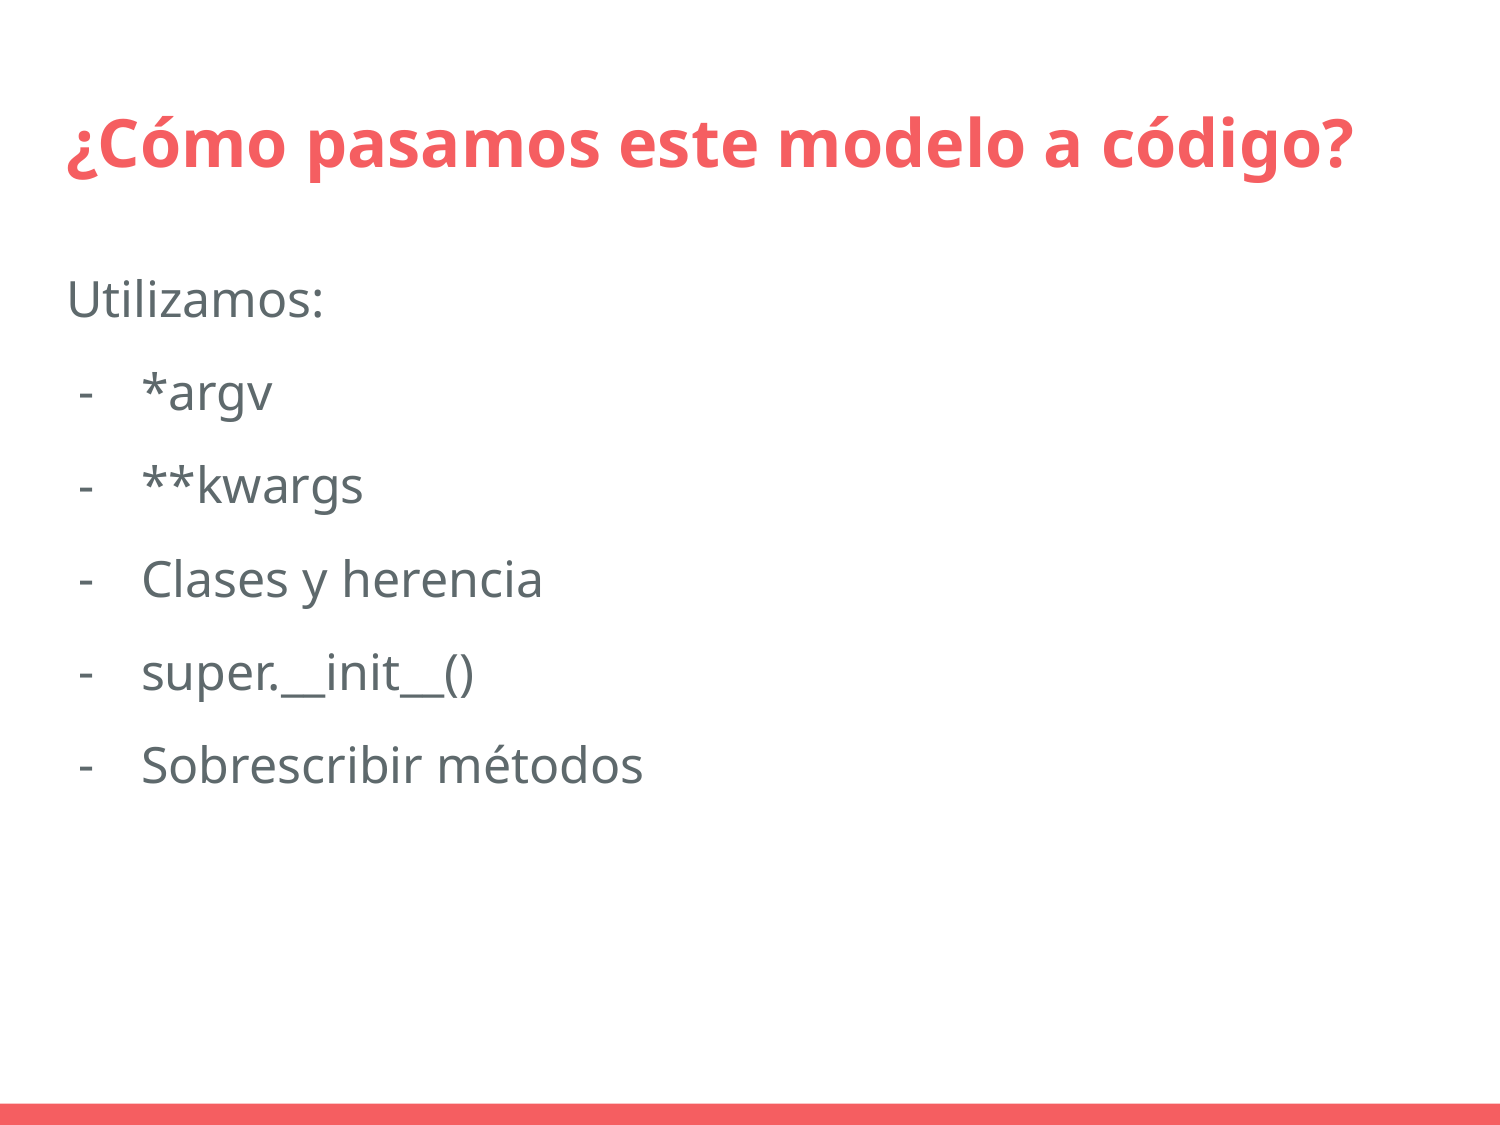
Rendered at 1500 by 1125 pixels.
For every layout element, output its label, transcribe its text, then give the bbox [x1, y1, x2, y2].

title ¿Cómo pasamos este modelo a código? [51, 85, 1449, 223]
list Utilizamos: *argv **kwargs Clases y herencia super.__init__() Sobrescribir métodos [51, 252, 1449, 1000]
